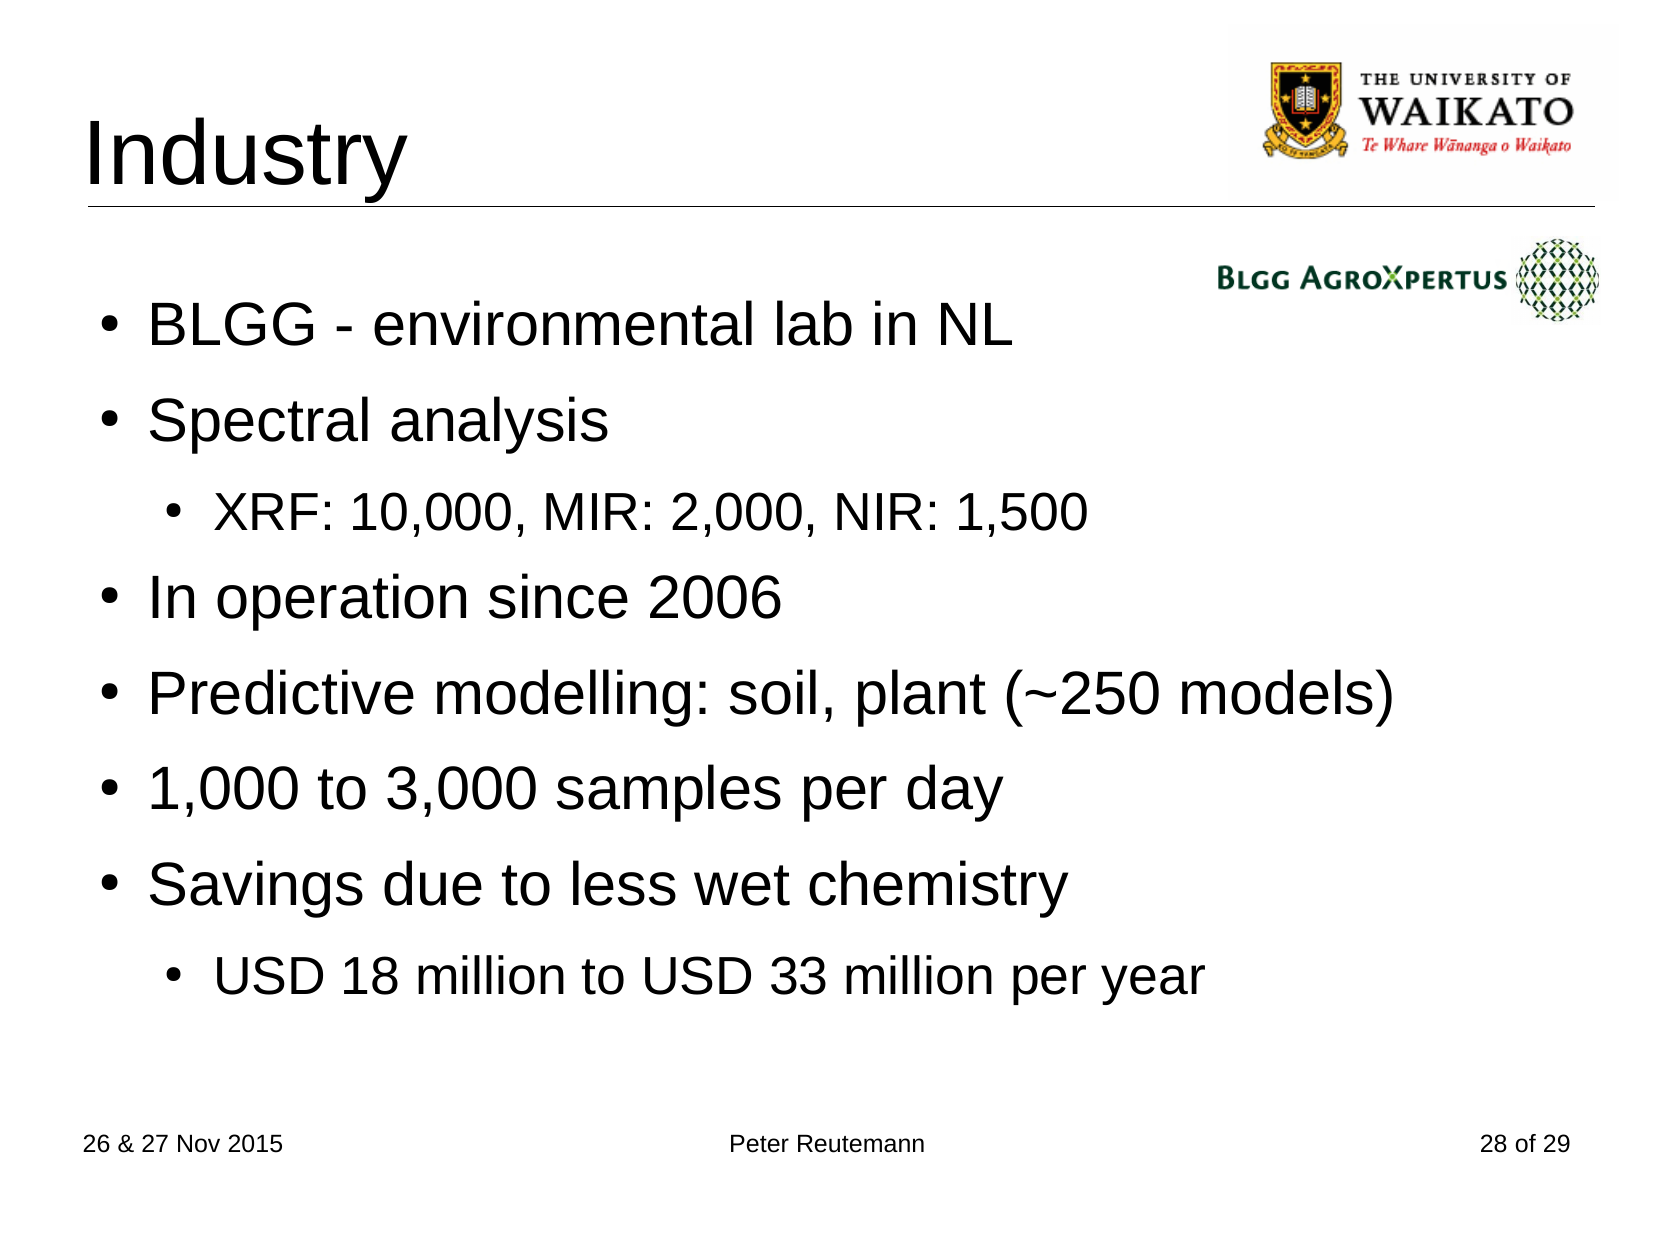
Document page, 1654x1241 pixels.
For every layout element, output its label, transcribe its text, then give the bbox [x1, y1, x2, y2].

picture [1210, 259, 1510, 297]
title Industry [82, 49, 1571, 257]
picture [1228, 24, 1619, 201]
picture [1511, 236, 1601, 325]
list BLGG - environmental lab in NL Spectral analysis XRF: 10,000, MIR: 2,000, NIR: 1,500 In operation since 2006 Predictive modelling: soil, plant (~250 models) 1,000 to 3,000 samples per day Savings due to less wet chemistry USD 18 million to USD 33 million per year [82, 290, 1571, 1010]
